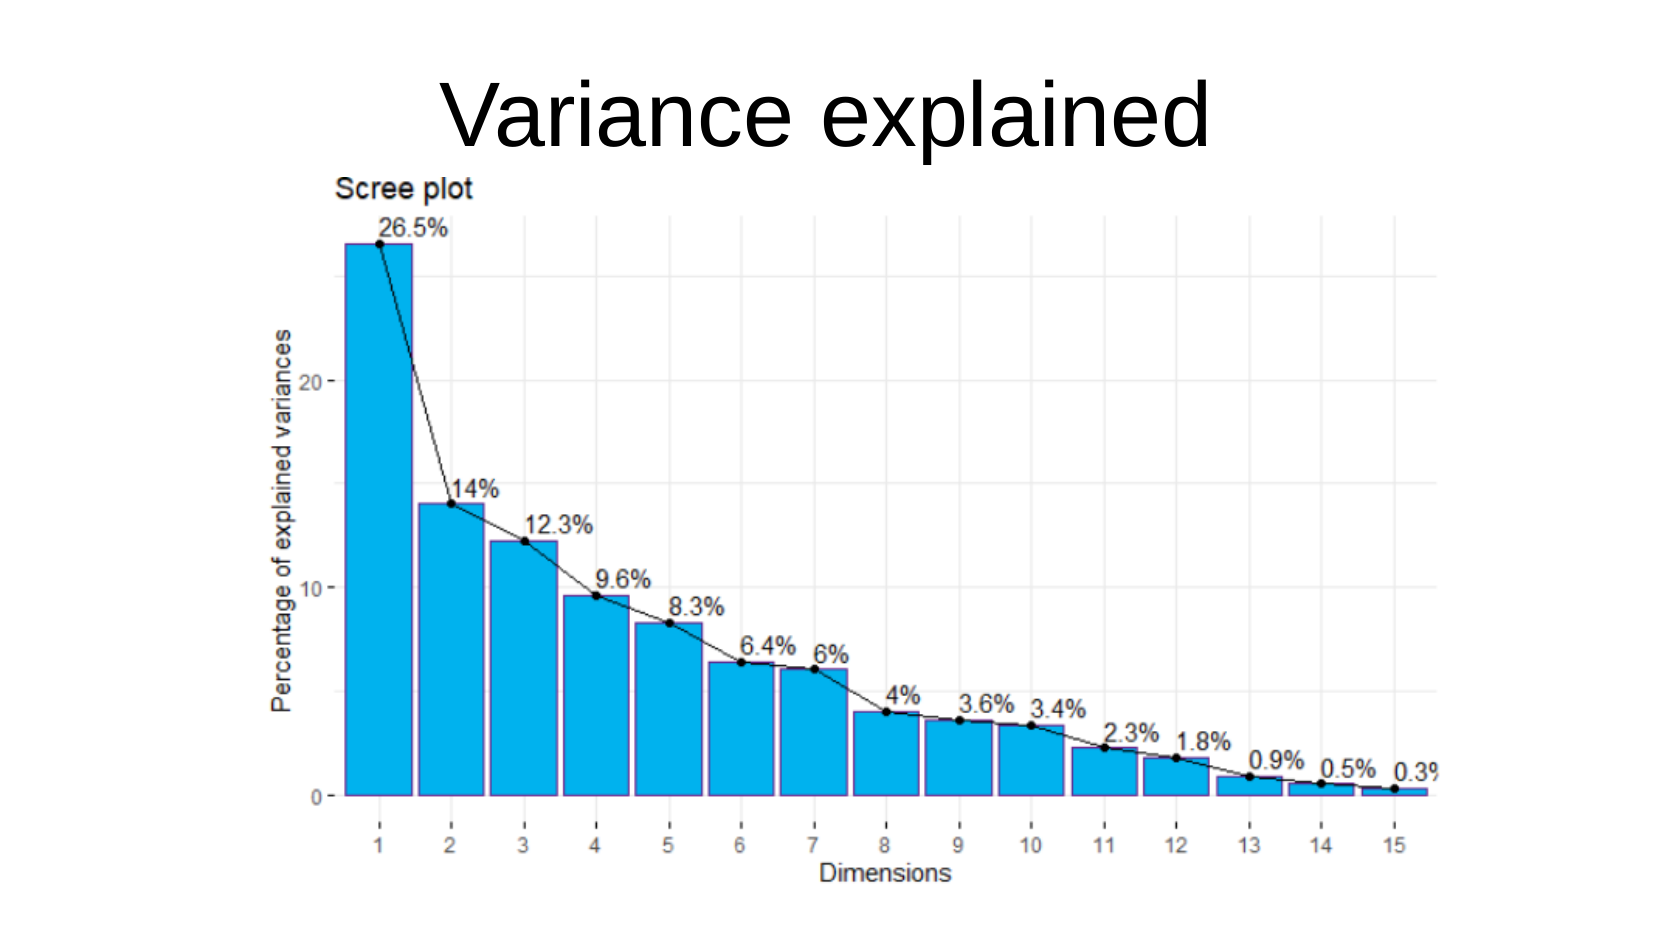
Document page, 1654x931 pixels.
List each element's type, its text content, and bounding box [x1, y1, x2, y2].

title Variance explained [82, 37, 1571, 193]
picture [264, 177, 1441, 886]
